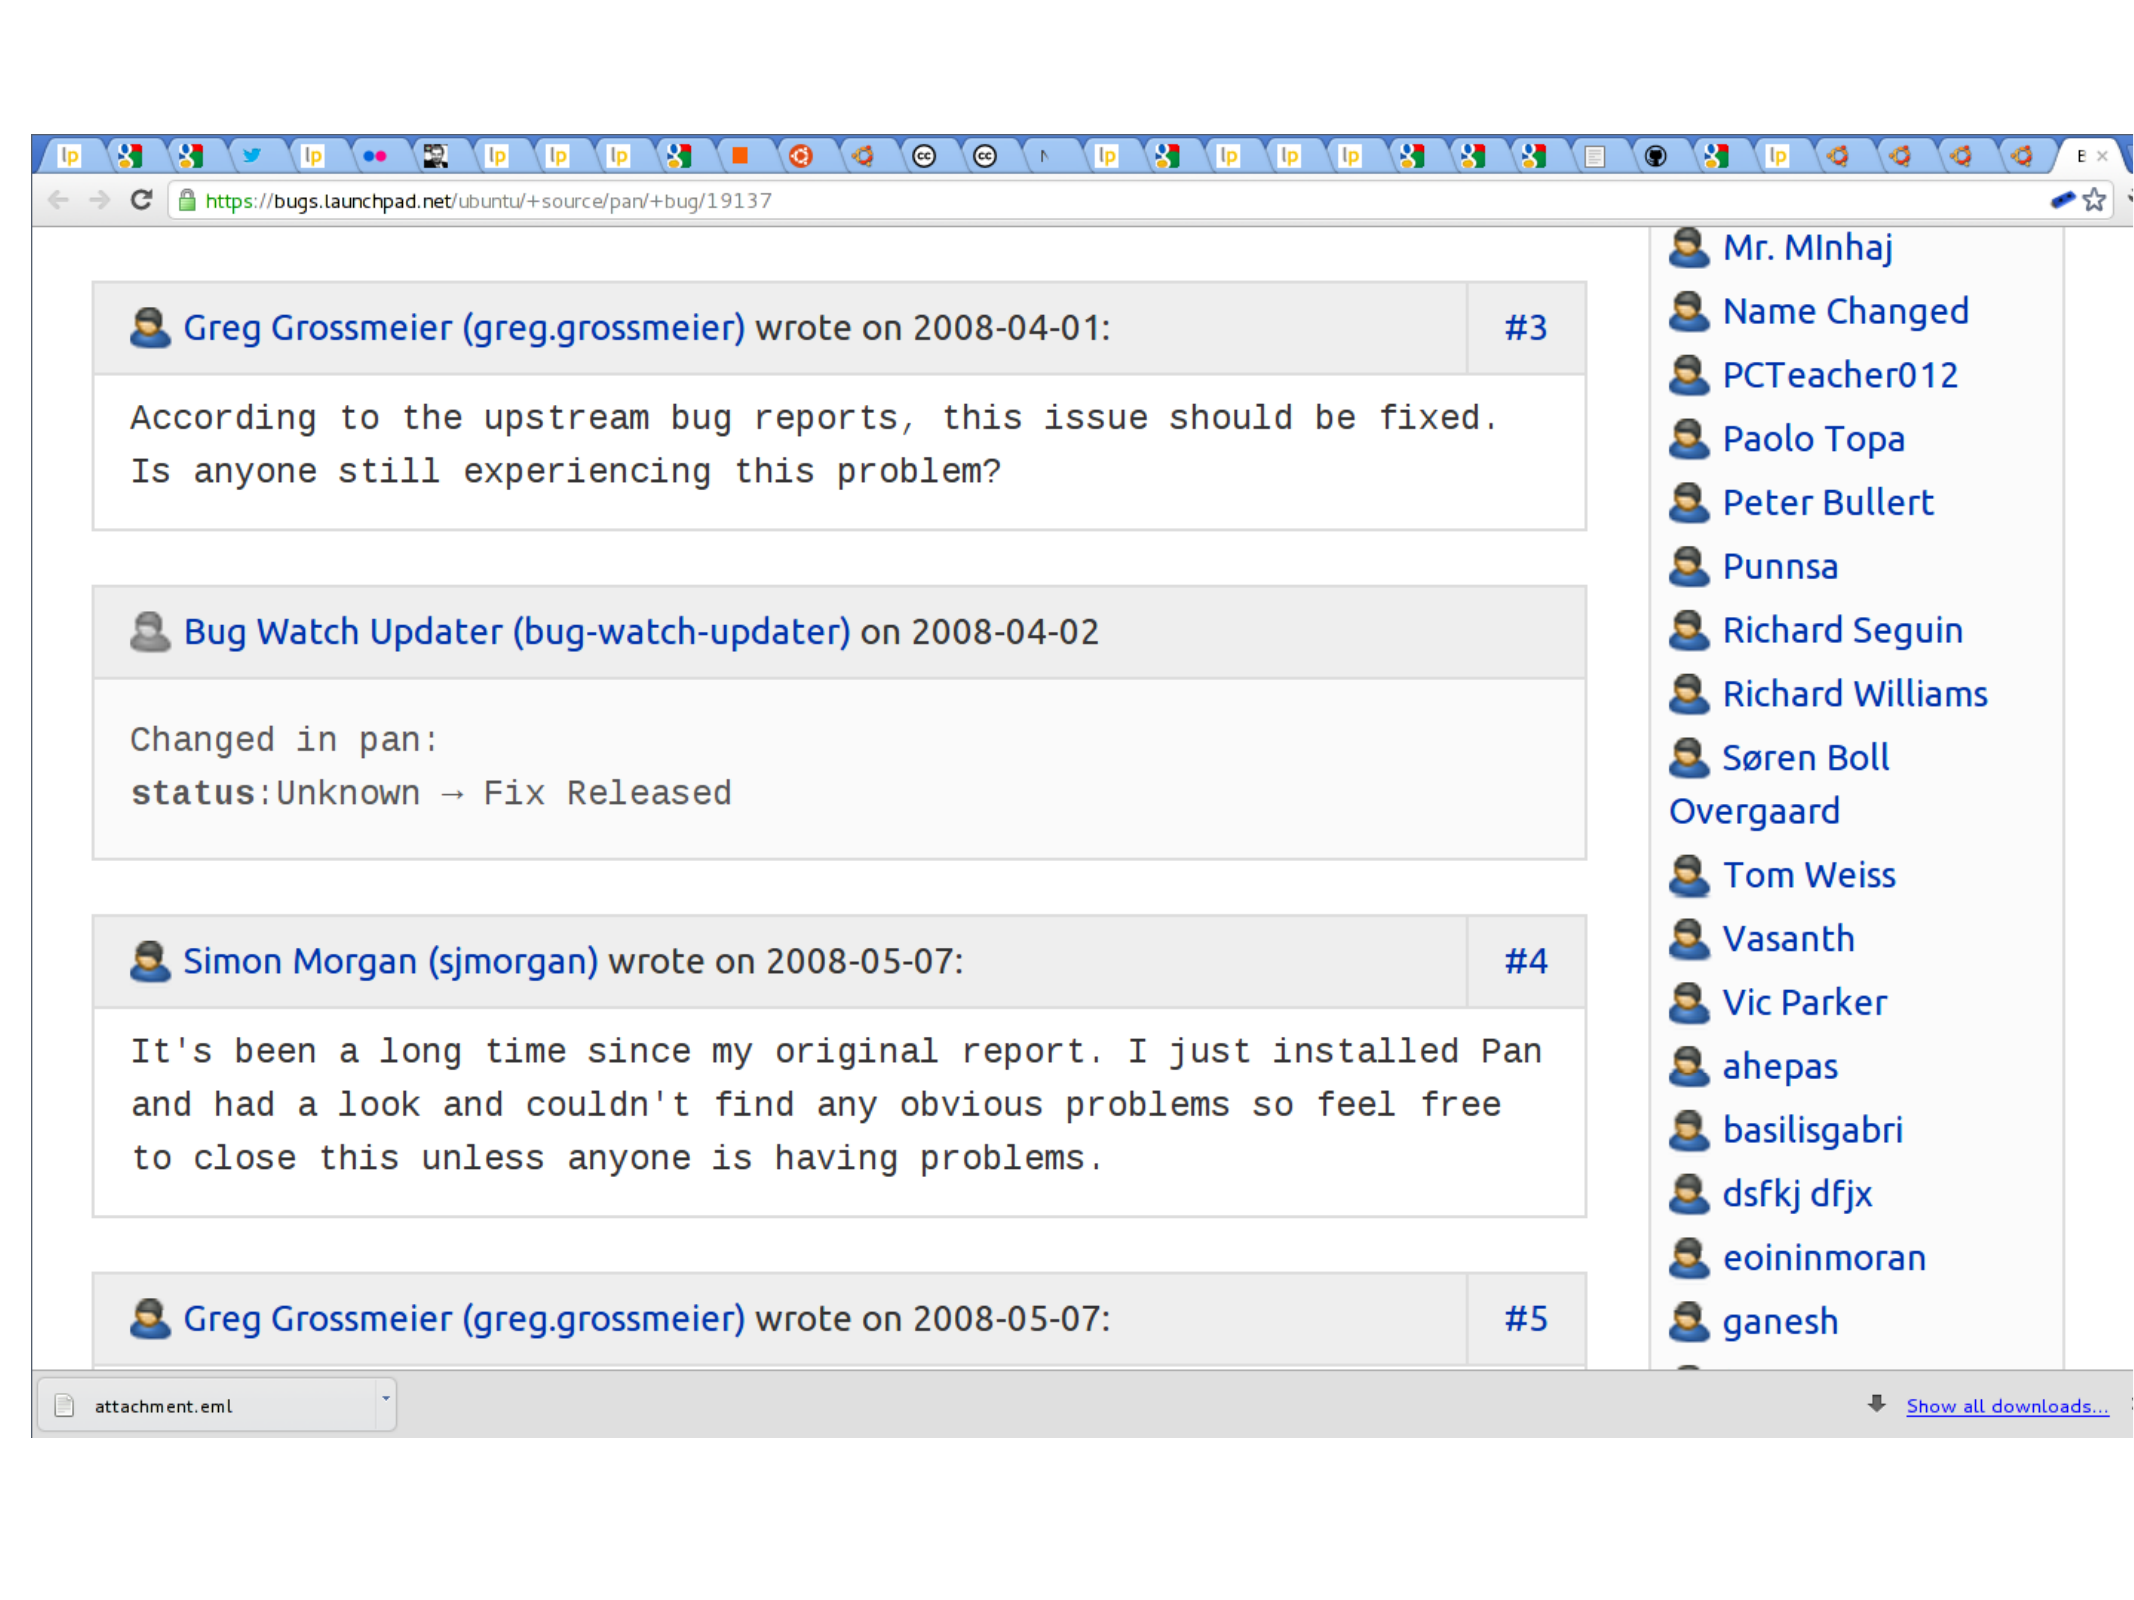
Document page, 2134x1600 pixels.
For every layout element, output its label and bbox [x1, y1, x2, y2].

picture [31, 134, 2134, 1438]
